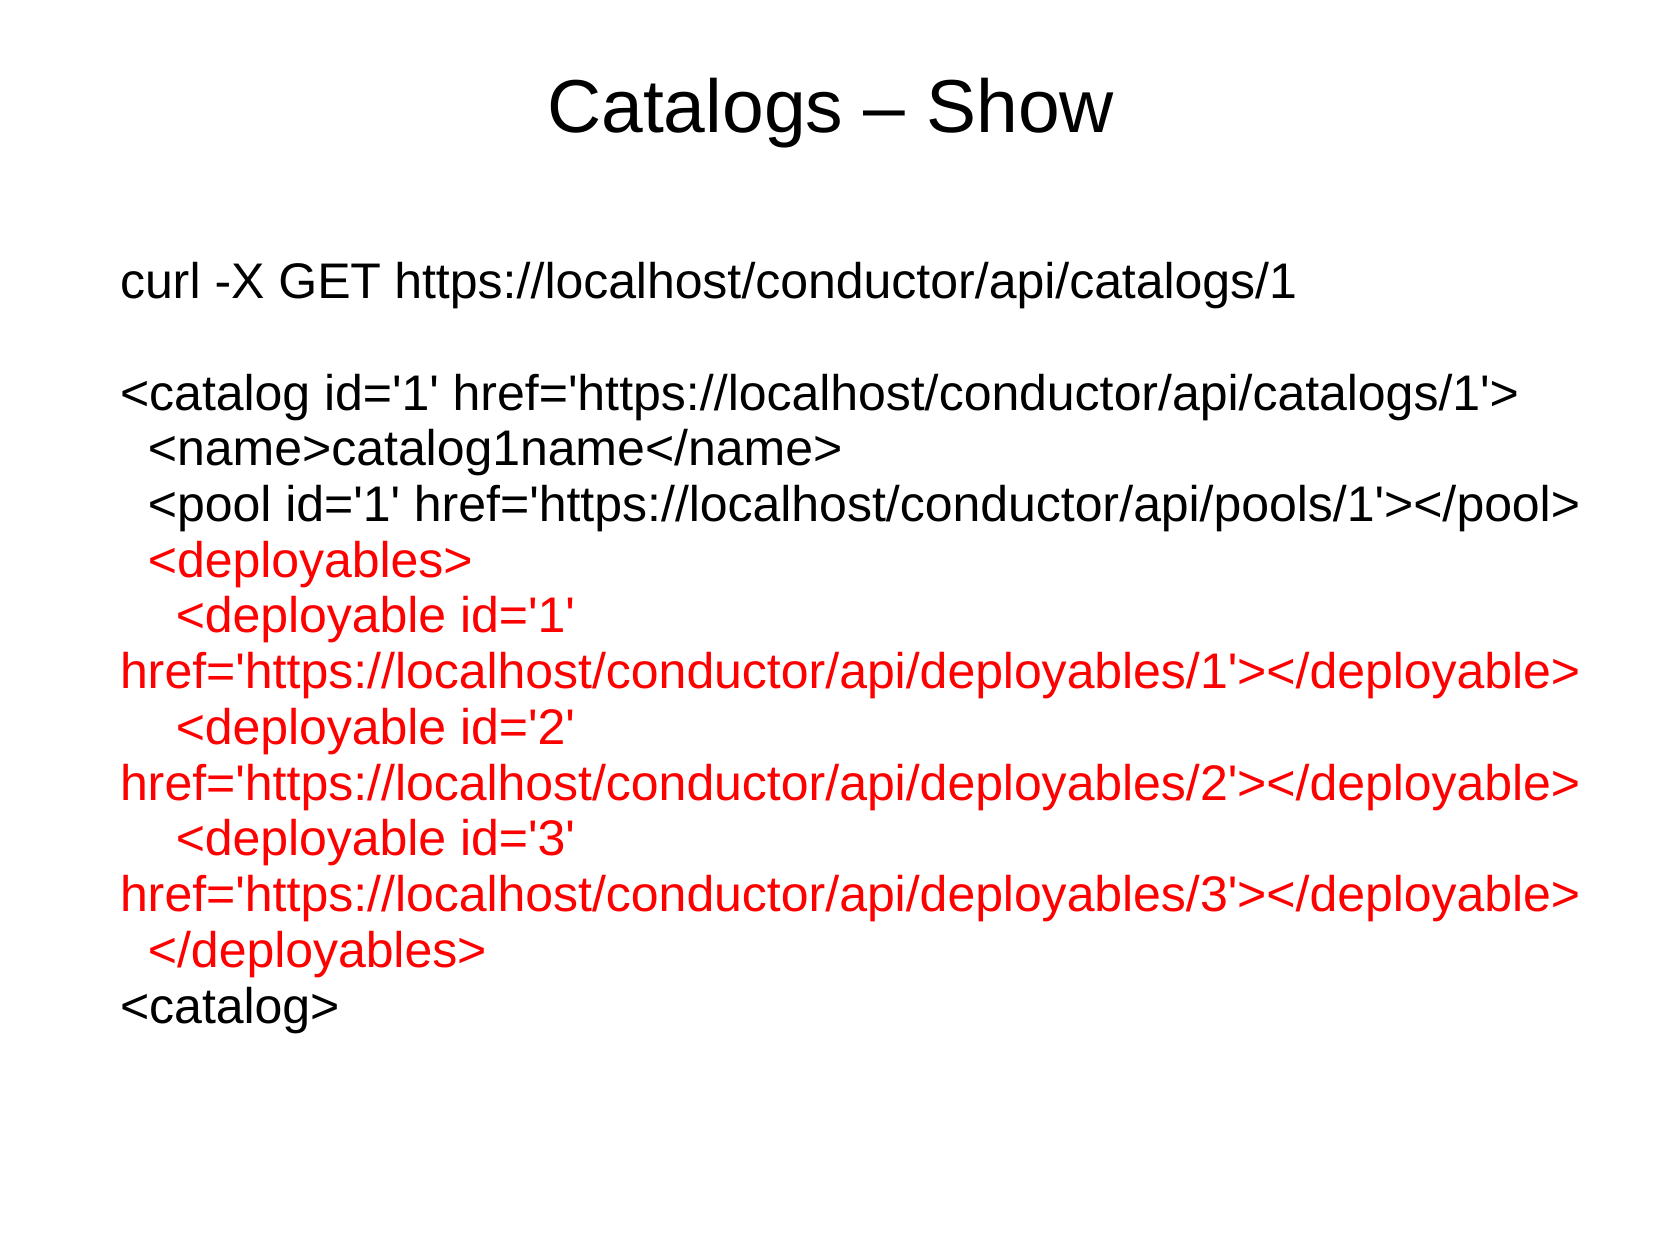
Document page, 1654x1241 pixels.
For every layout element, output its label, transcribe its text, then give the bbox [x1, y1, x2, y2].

subtitle curl -X GET https://localhost/conductor/api/catalogs/1 <catalog id='1' href='https://localhost/conductor/api/catalogs/1'> <name>catalog1name</name> <pool id='1' href='https://localhost/conductor/api/pools/1'></pool> <deployables> <deployable id='1' href='https://localhost/conductor/api/deployables/1'></deployable> <deployable id='2' href='https://localhost/conductor/api/deployables/2'></deployable> <deployable id='3' href='https://localhost/conductor/api/deployables/3'></deployable> </deployables> <catalog> [119, 253, 1636, 1146]
title Catalogs – Show [86, 2, 1576, 211]
